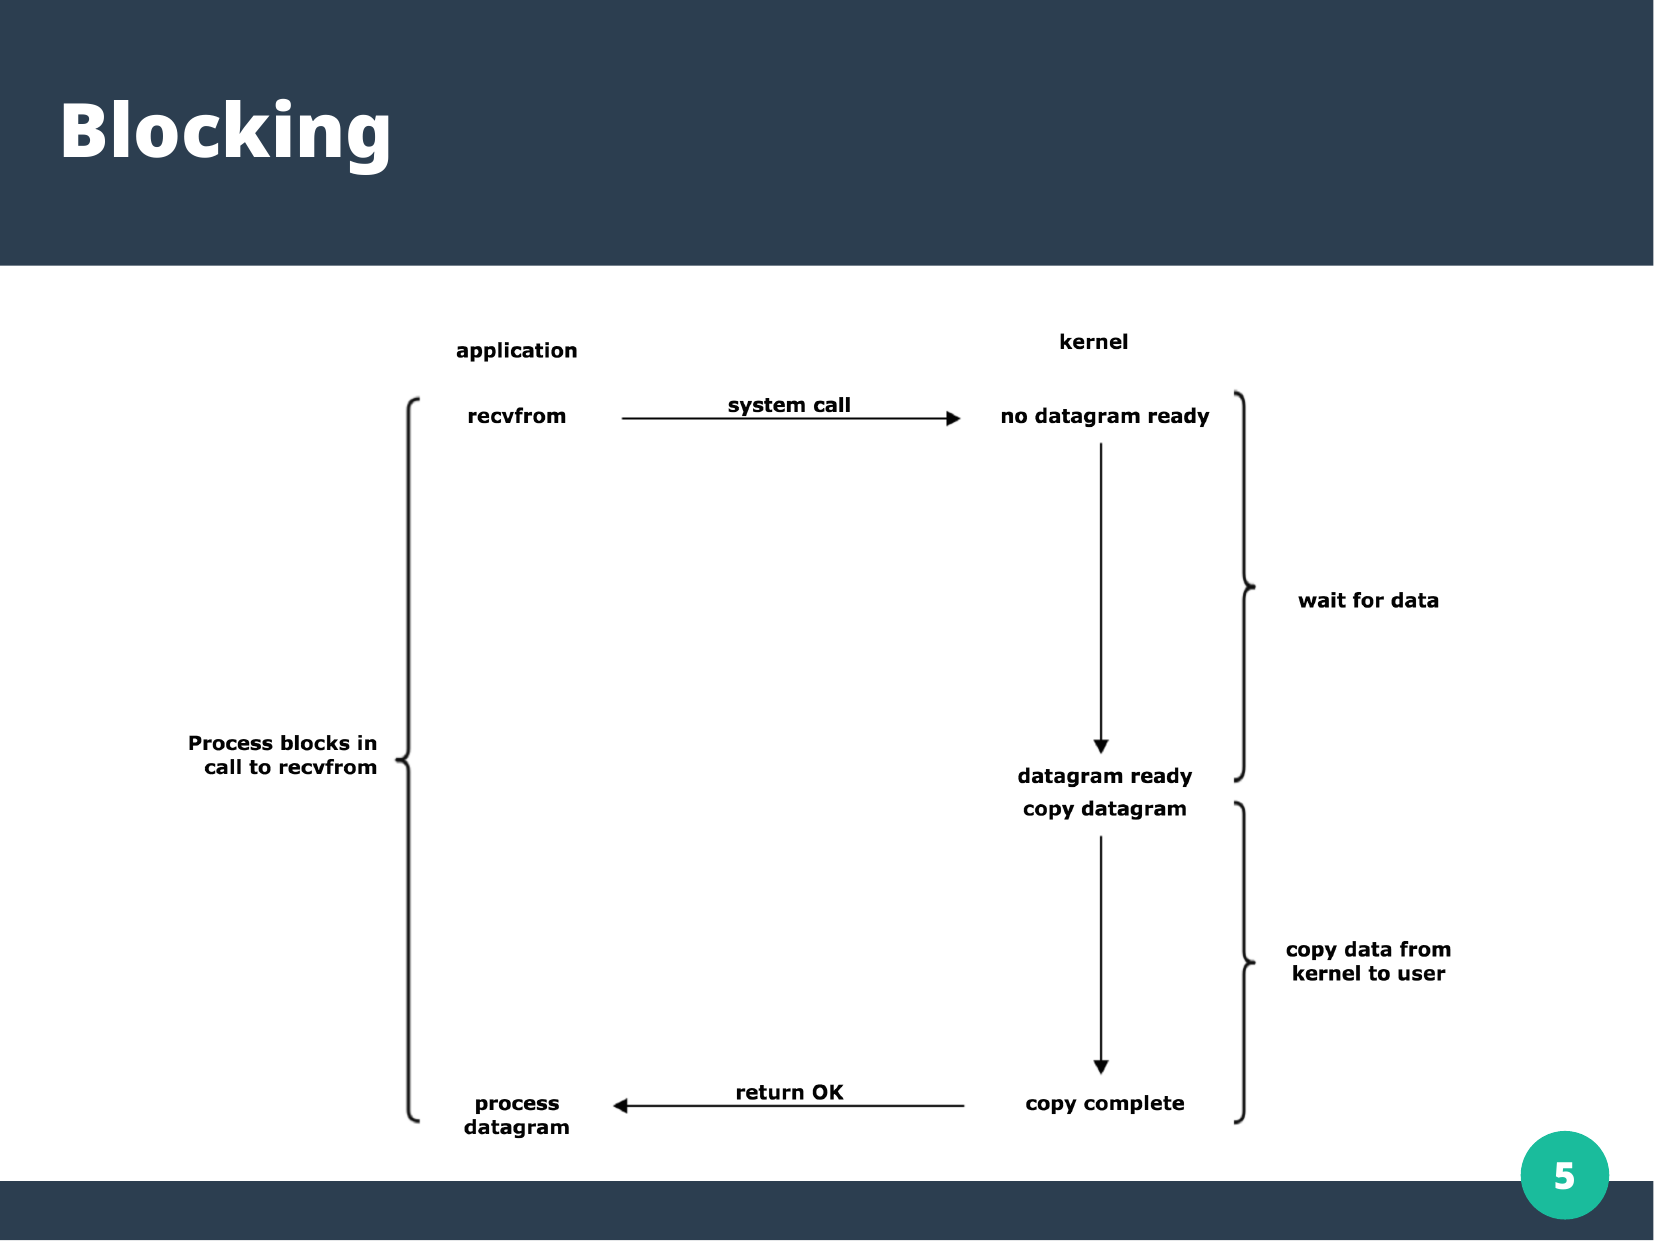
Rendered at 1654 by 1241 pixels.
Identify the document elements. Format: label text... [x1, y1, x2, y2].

title Blocking [59, 49, 1595, 207]
picture [169, 324, 1484, 1152]
